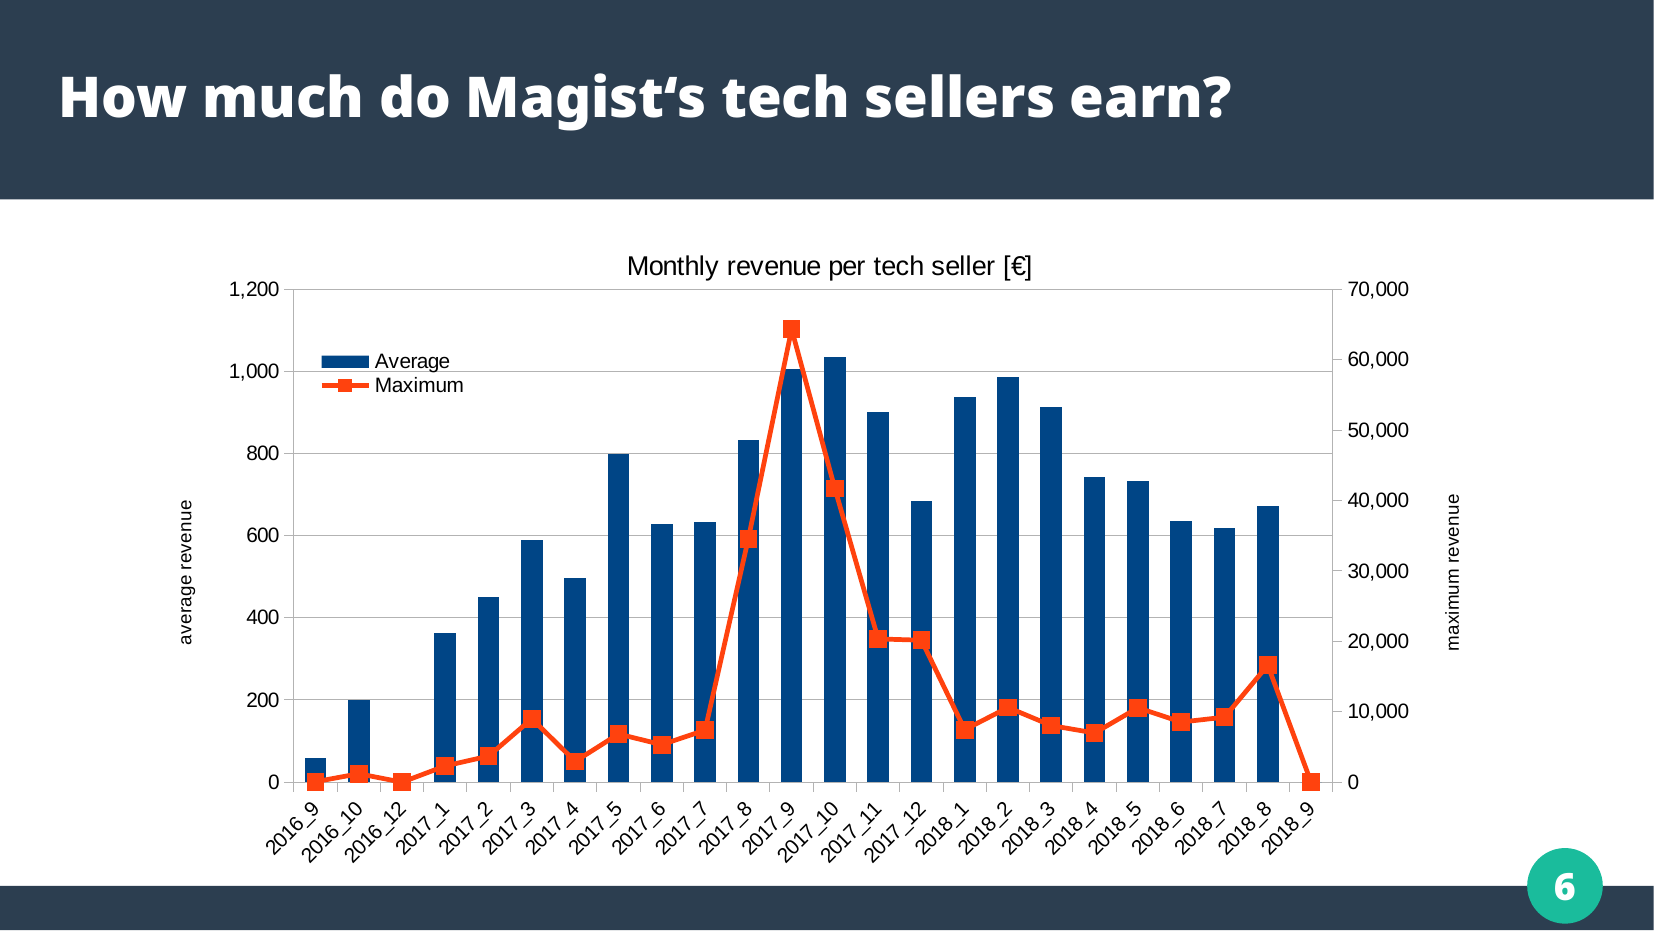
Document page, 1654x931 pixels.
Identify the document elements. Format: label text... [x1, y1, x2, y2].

chart [141, 223, 1519, 869]
title How much do Magist‘s tech sellers earn? [59, 37, 1595, 155]
